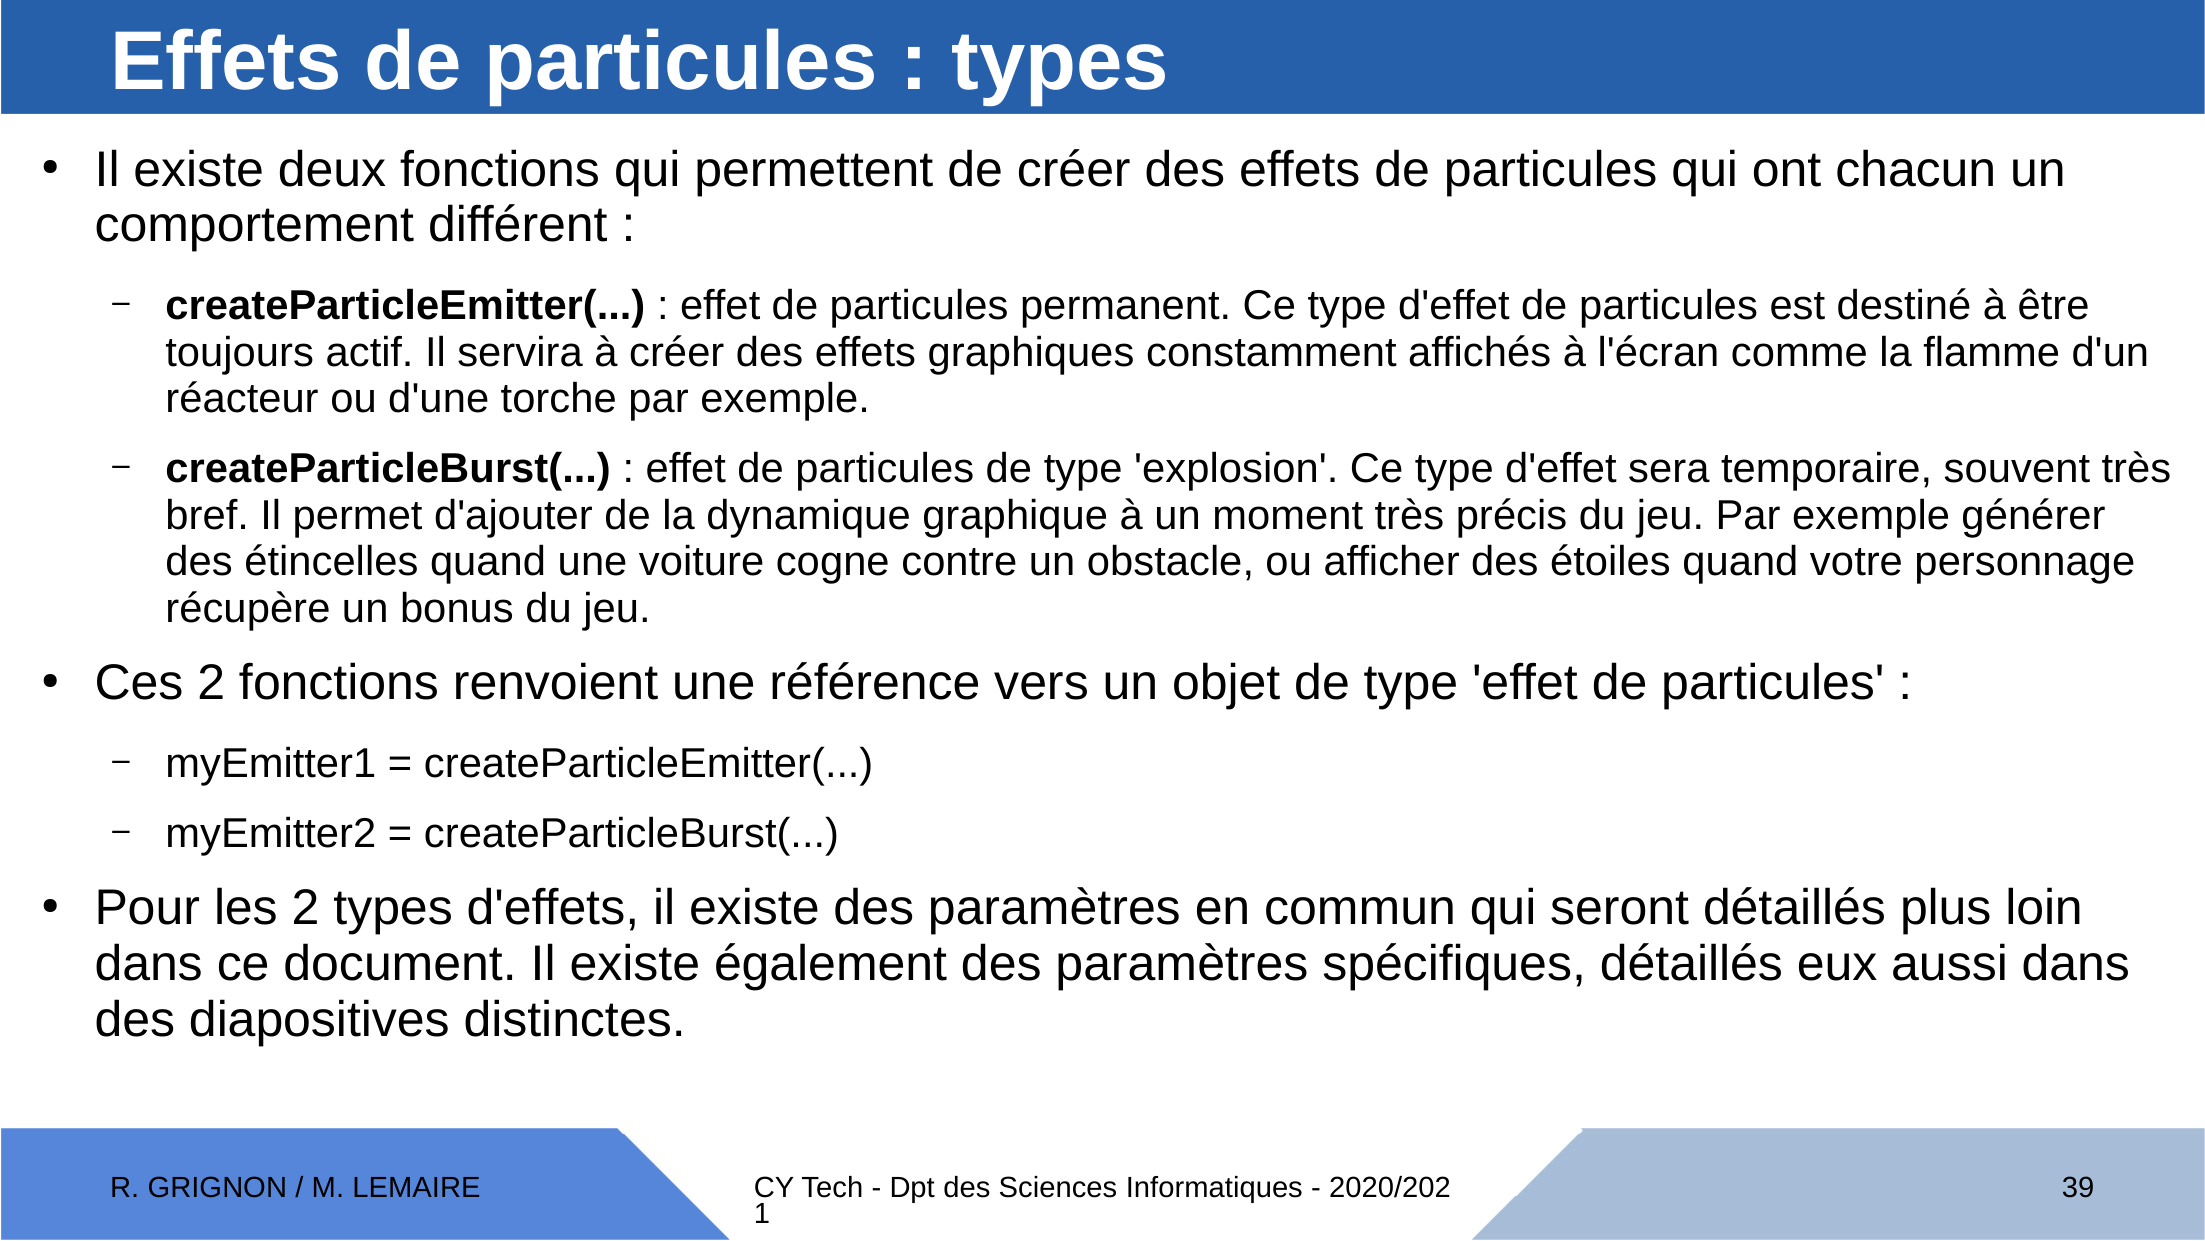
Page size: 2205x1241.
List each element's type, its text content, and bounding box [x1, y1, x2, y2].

picture [0, 0, 2205, 1241]
list Il existe deux fonctions qui permettent de créer des effets de particules qui ont chacun un comportement différent : createParticleEmitter(...) : effet de particules permanent. Ce type d'effet de particules est destiné à être toujours actif. Il servira à créer des effets graphiques constamment affichés à l'écran comme la flamme d'un réacteur ou d'une torche par exemple. createParticleBurst(...) : effet de particules de type 'explosion'. Ce type d'effet sera temporaire, souvent très bref. Il permet d'ajouter de la dynamique graphique à un moment très précis du jeu. Par exemple générer des étincelles quand une voiture cogne contre un obstacle, ou afficher des étoiles quand votre personnage récupère un bonus du jeu. Ces 2 fonctions renvoient une référence vers un objet de type 'effet de particules' : myEmitter1 = createParticleEmitter(...) myEmitter2 = createParticleBurst(...) Pour les 2 types d'effets, il existe des paramètres en commun qui seront détaillés plus loin dans ce document. Il existe également des paramètres spécifiques, détaillés eux aussi dans des diapositives distinctes. [23, 211, 2174, 1164]
title Effets de particules : types [110, 49, 2095, 211]
